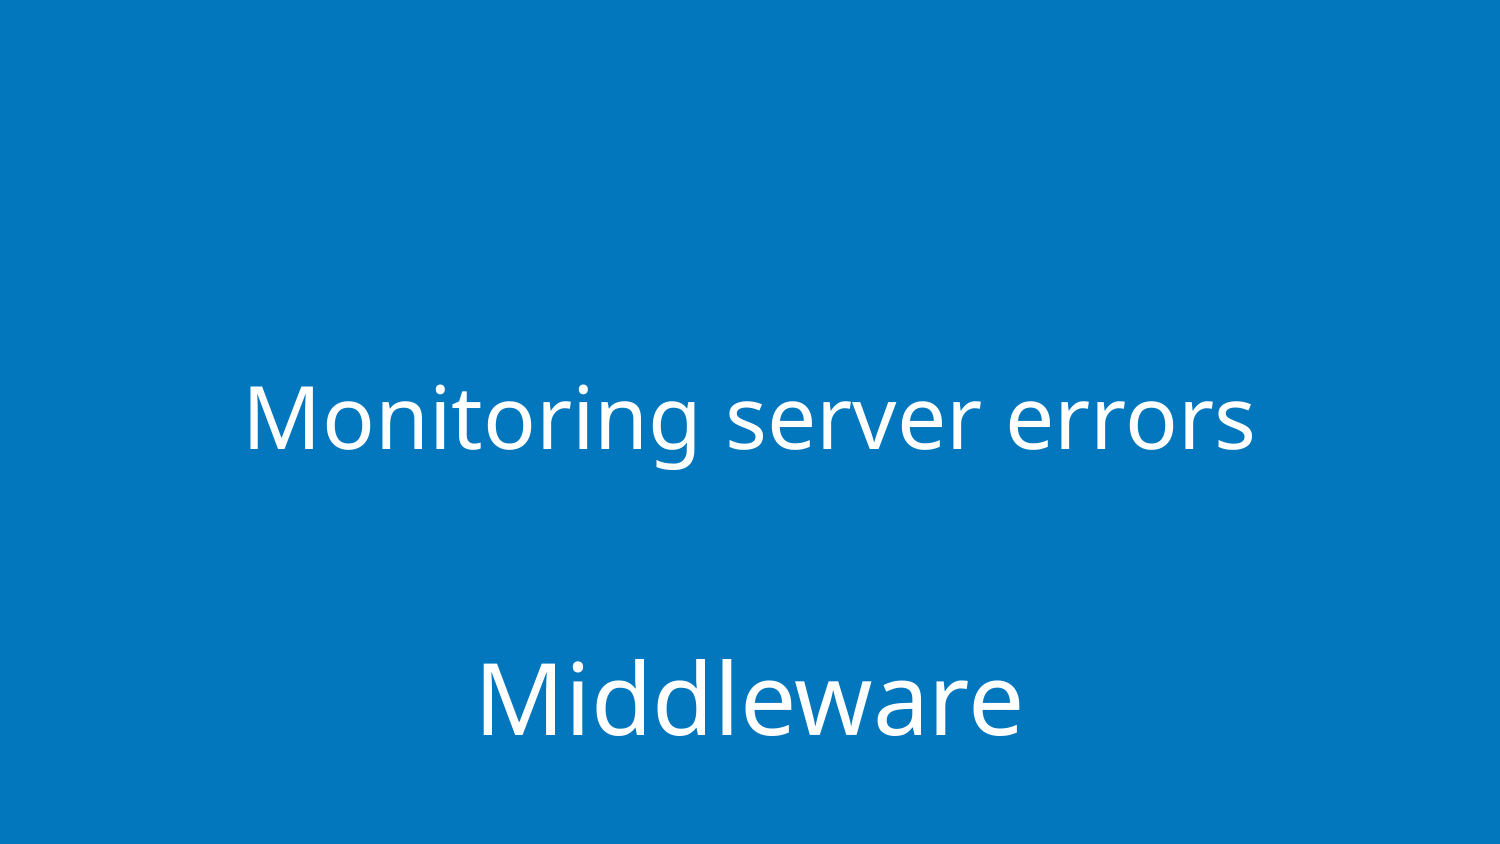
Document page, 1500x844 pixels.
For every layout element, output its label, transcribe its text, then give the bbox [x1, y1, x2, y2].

text_box Middleware [75, 568, 1425, 771]
title Monitoring server errors [75, 58, 1425, 568]
